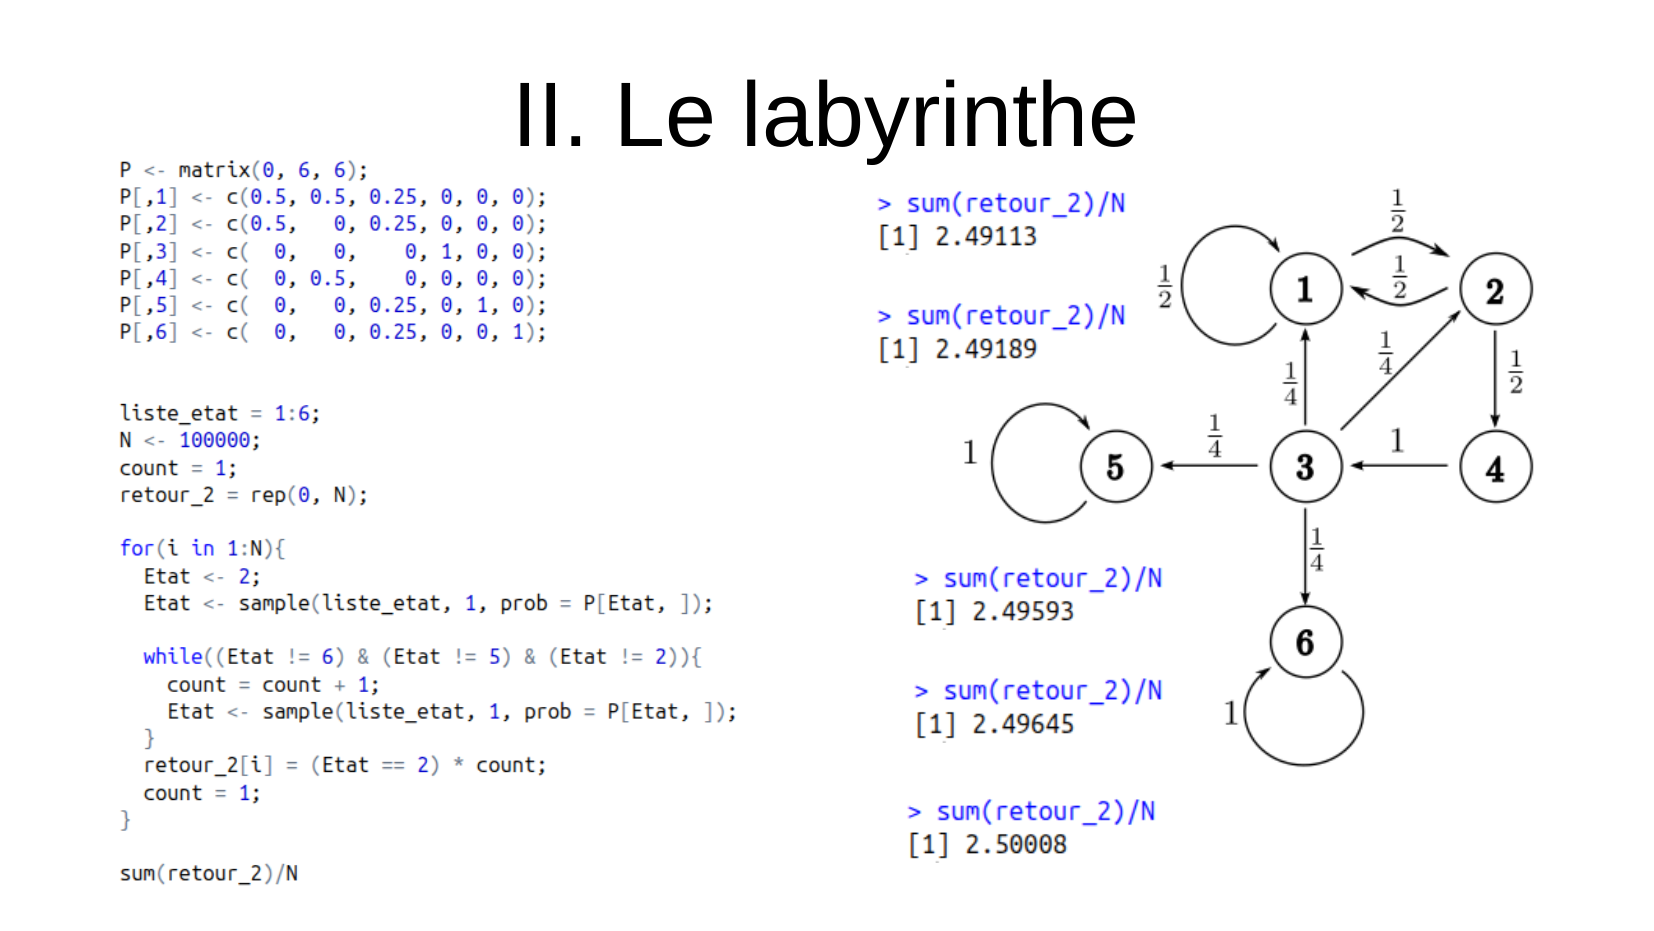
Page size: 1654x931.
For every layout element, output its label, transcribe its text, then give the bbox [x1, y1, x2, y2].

picture [112, 193, 751, 892]
picture [900, 795, 1171, 863]
title II. Le labyrinthe [82, 37, 1571, 193]
picture [870, 187, 1538, 775]
